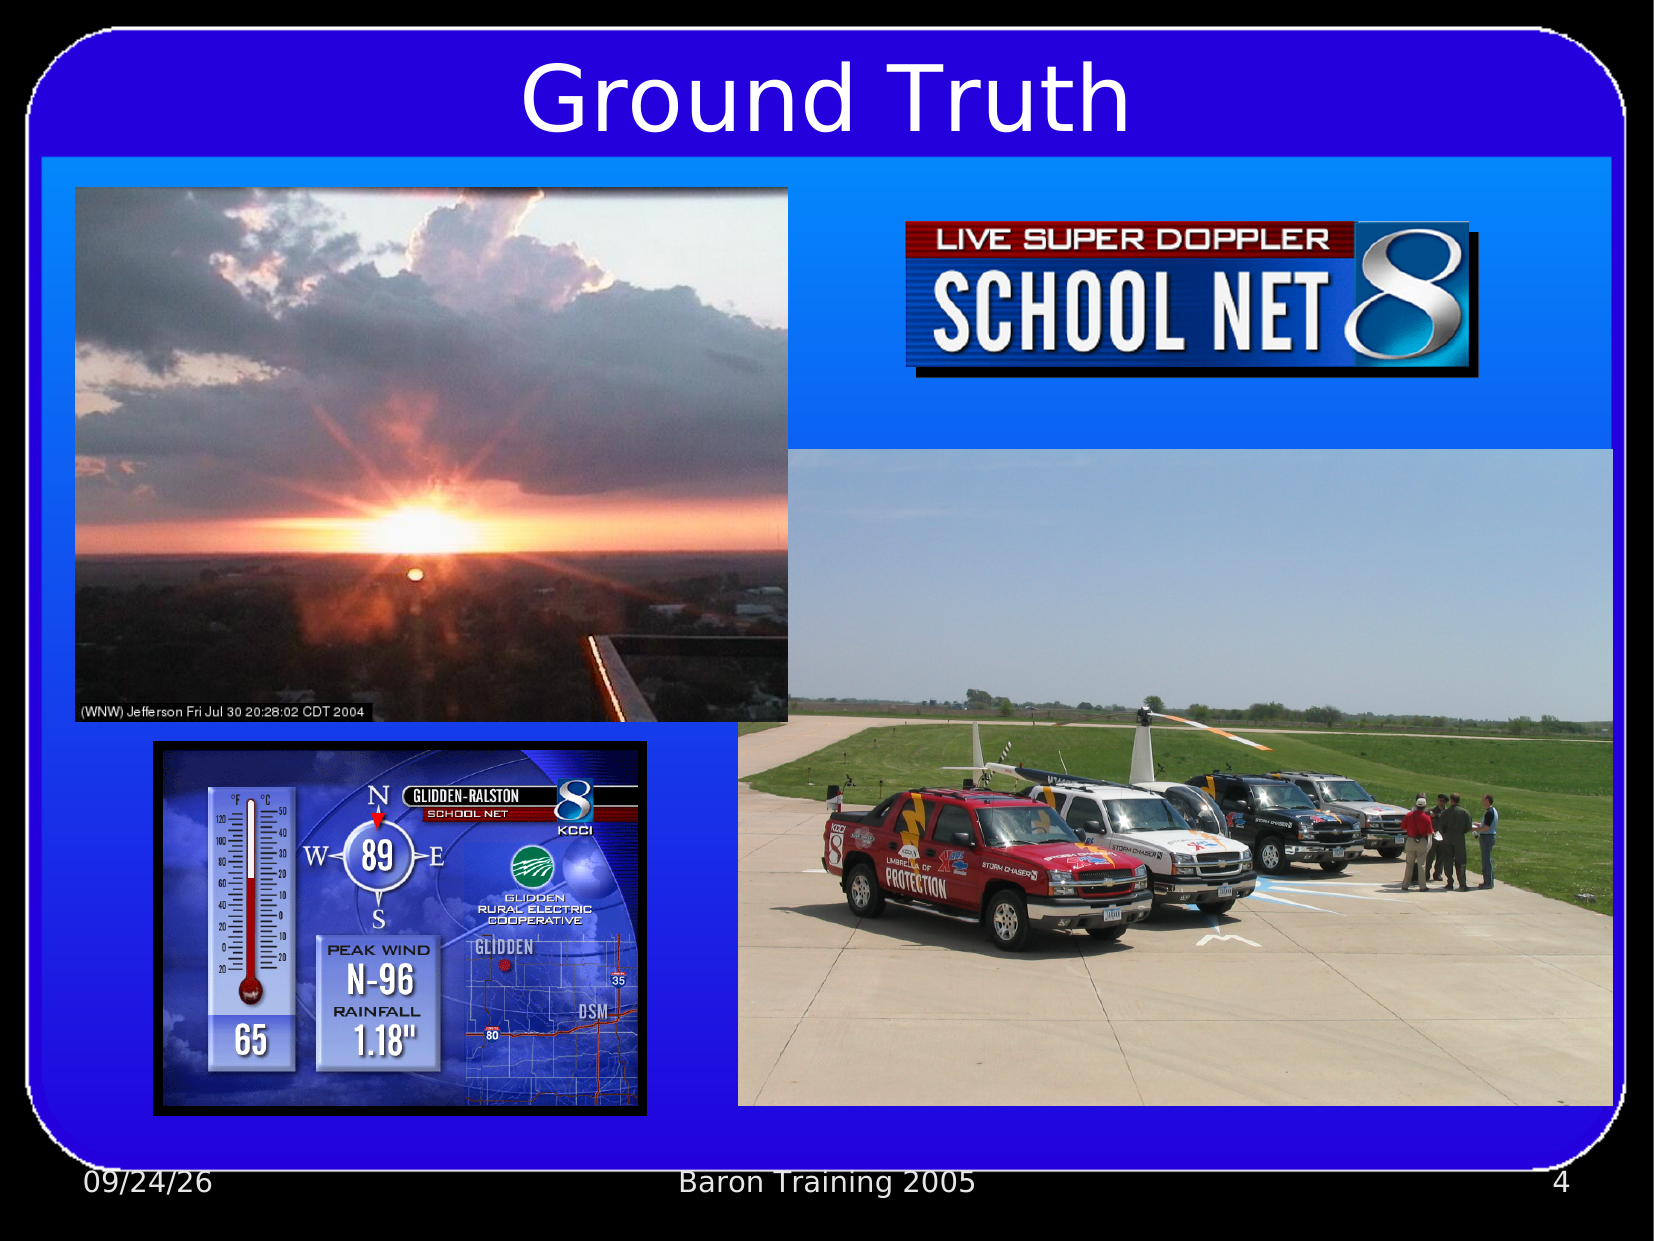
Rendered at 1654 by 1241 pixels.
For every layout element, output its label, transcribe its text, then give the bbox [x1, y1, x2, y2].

title Ground Truth [82, 46, 1571, 154]
picture [0, 0, 1654, 1241]
